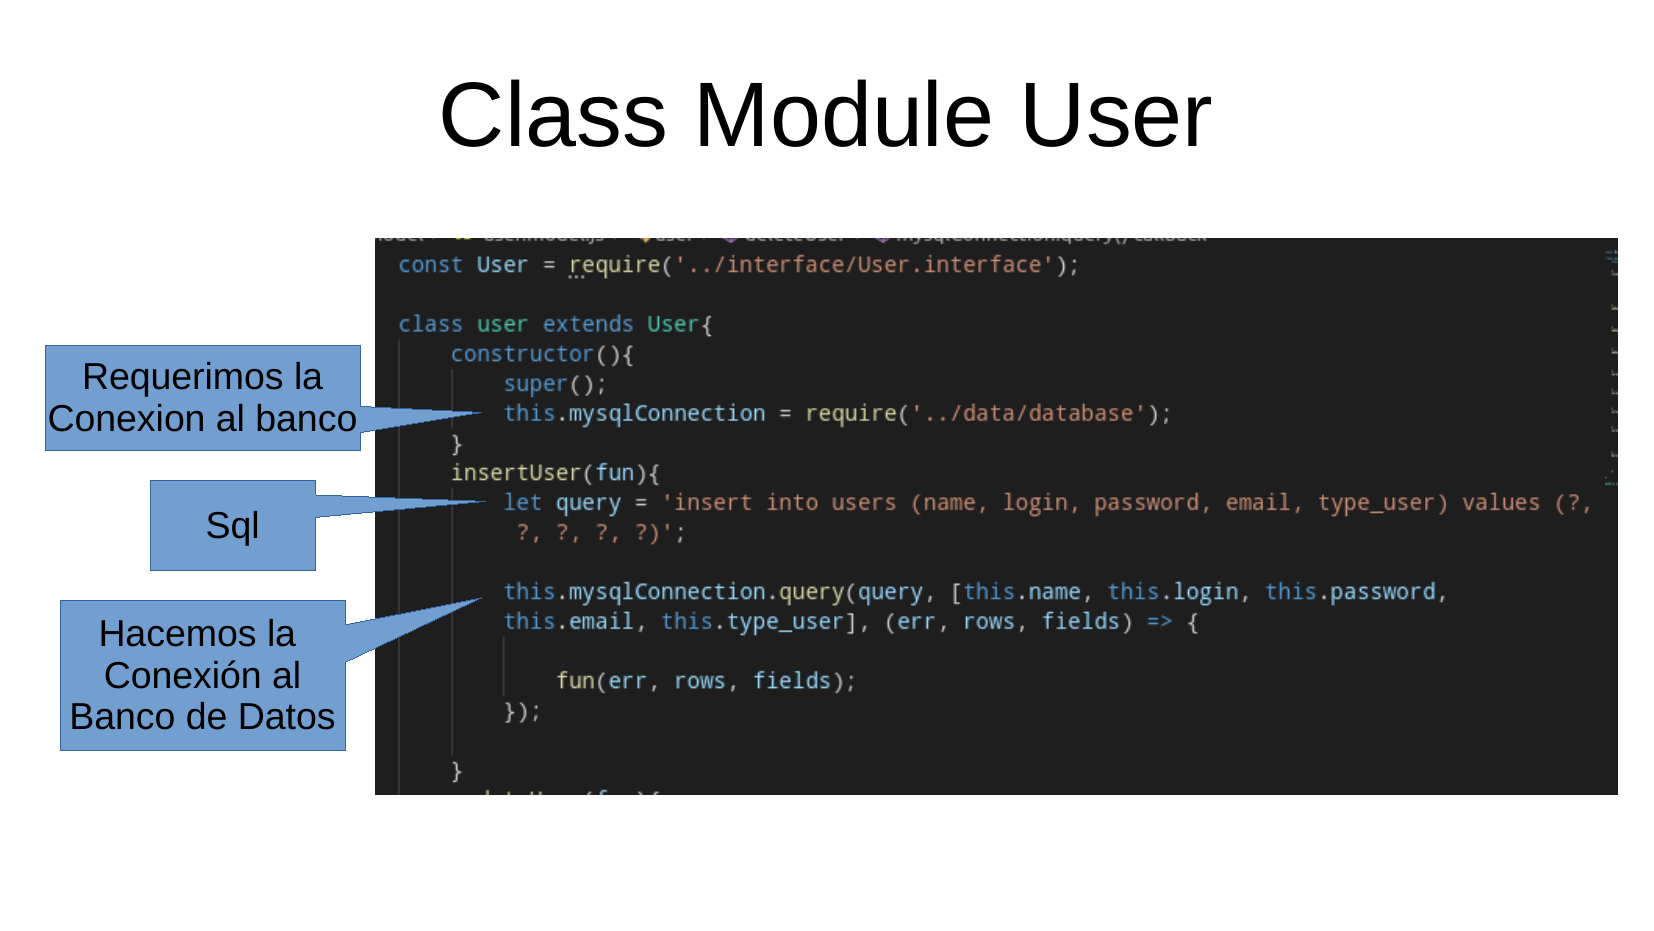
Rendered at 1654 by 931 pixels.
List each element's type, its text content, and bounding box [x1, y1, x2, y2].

text_box Hacemos la Conexión al Banco de Datos [60, 597, 482, 751]
text_box Requerimos la Conexion al banco [45, 345, 482, 451]
title Class Module User [82, 37, 1571, 193]
text_box Sql [150, 480, 486, 571]
picture [375, 238, 1618, 796]
